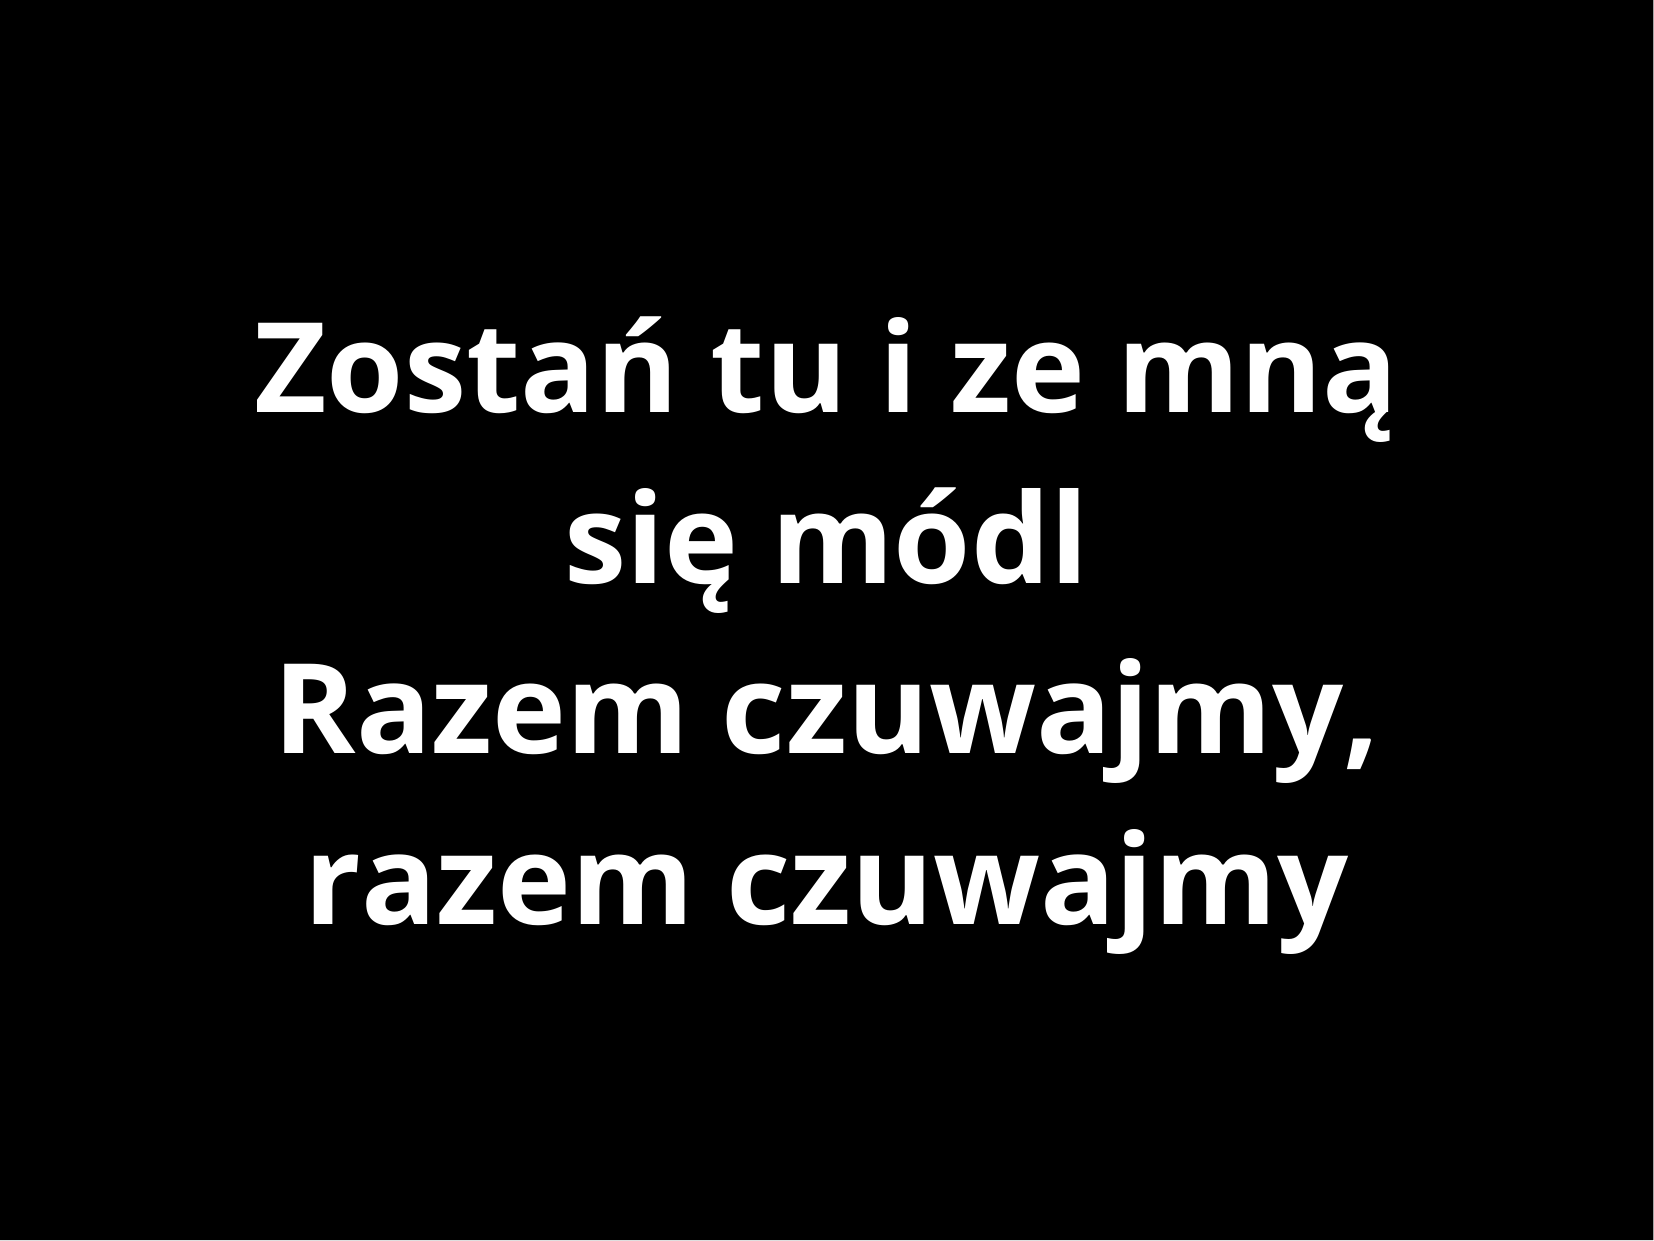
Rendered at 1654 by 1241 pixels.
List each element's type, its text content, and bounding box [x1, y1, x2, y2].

title Zostań tu i ze mną się módl Razem czuwajmy, razem czuwajmy [0, 0, 1654, 1241]
